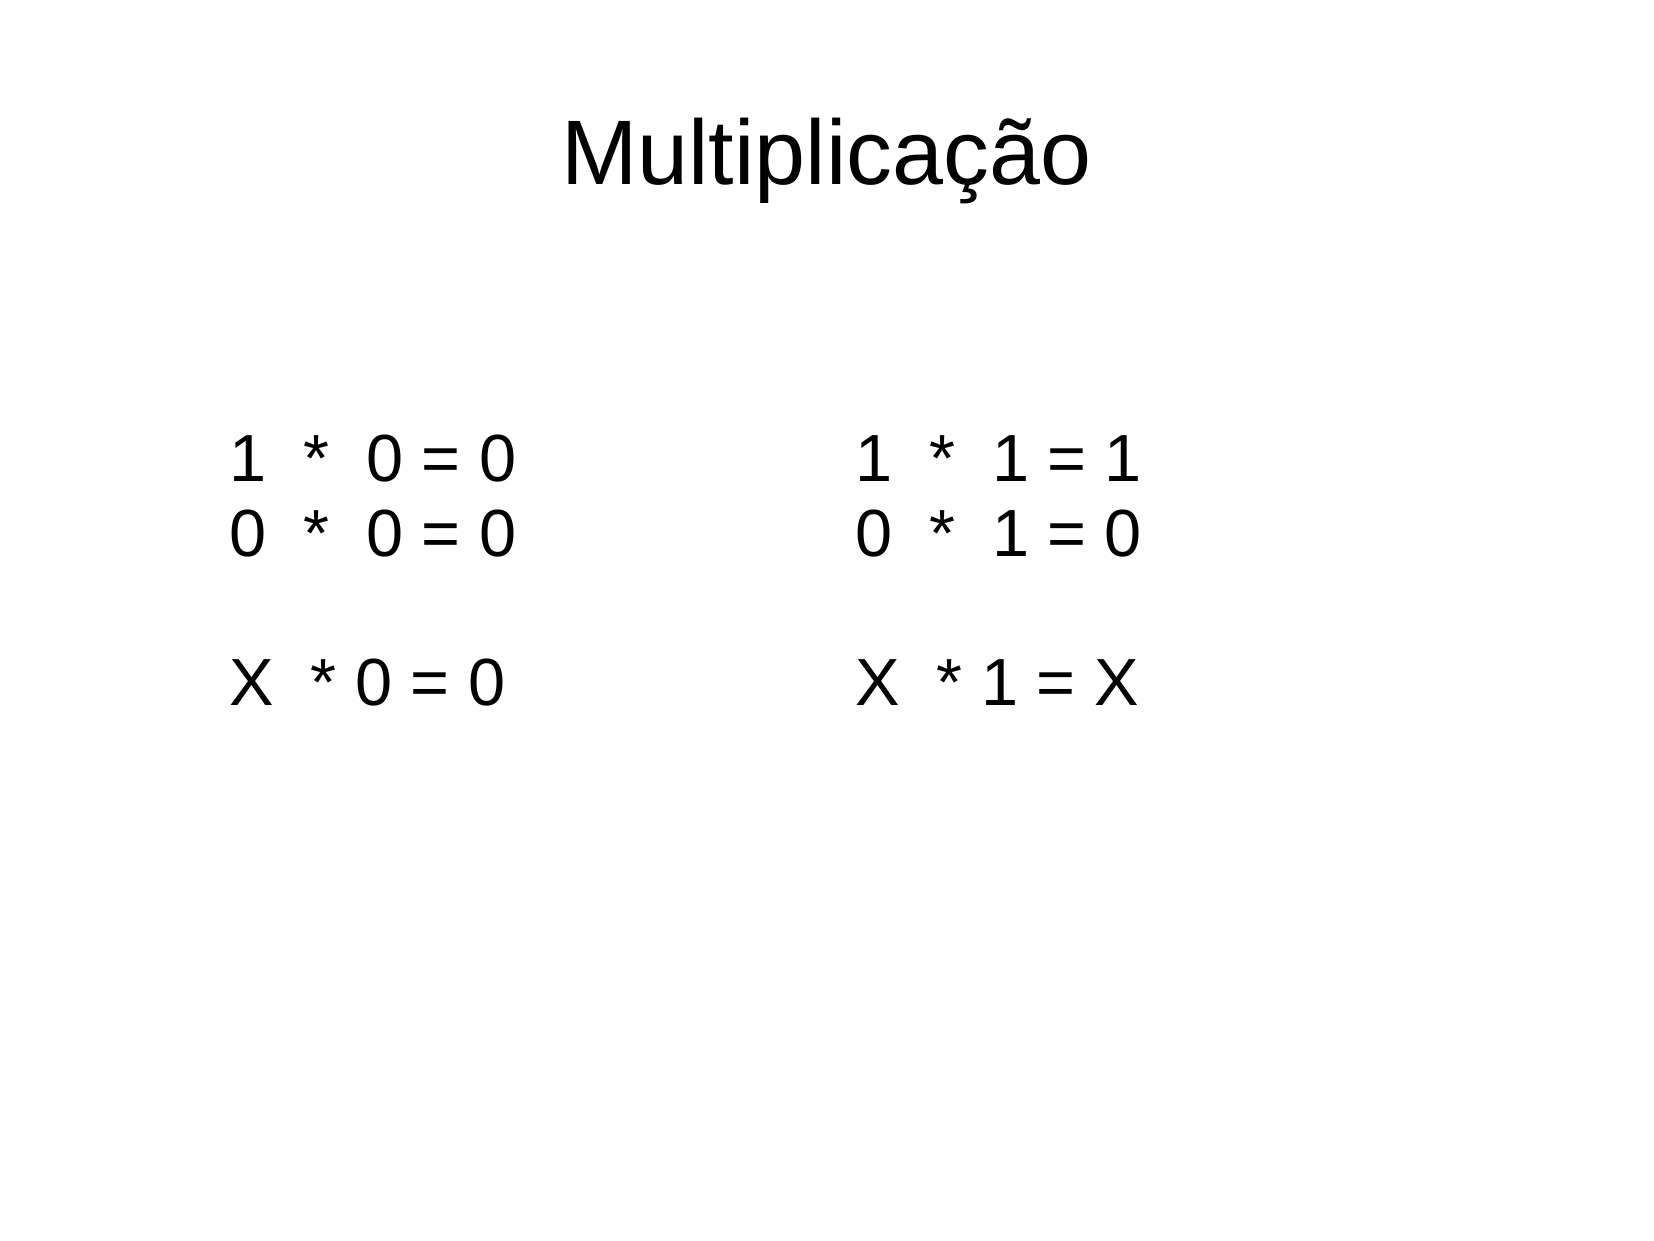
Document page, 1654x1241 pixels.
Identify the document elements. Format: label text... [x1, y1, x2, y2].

text_box 1 * 0 = 0 0 * 0 = 0 X * 0 = 0 [214, 413, 532, 790]
title Multiplicação [82, 56, 1571, 250]
text_box 1 * 1 = 1 0 * 1 = 0 X * 1 = X [840, 413, 1158, 790]
